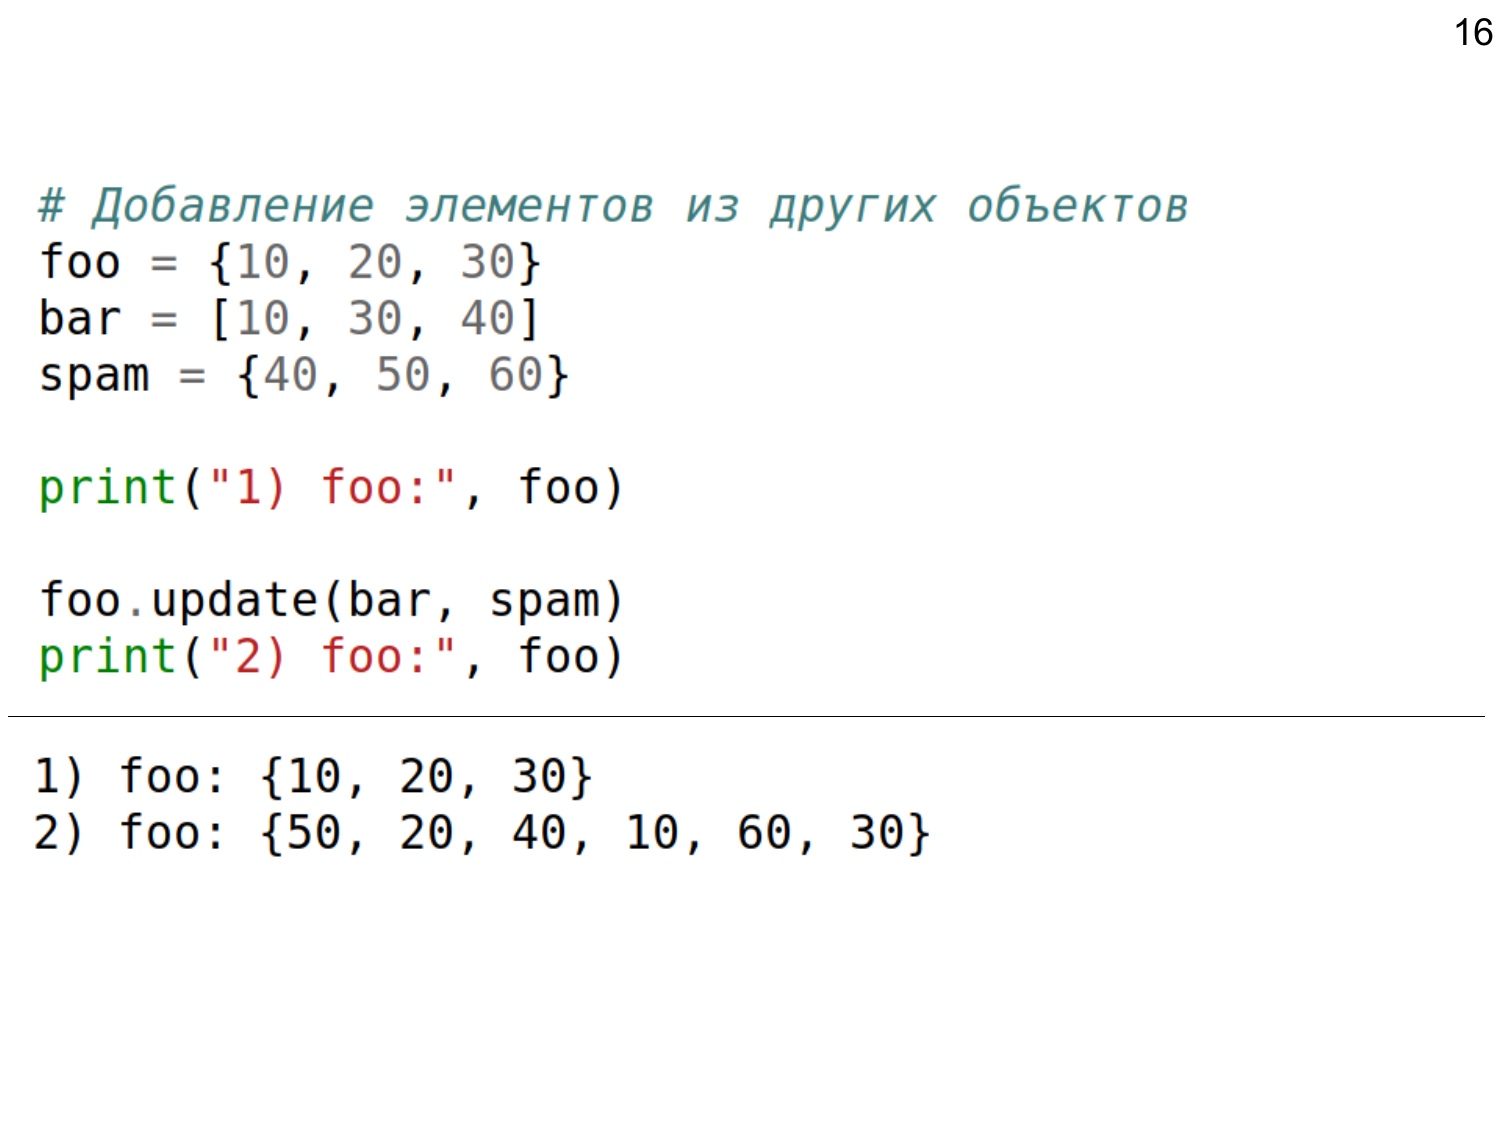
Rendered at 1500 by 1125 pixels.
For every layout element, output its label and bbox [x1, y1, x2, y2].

picture [20, 744, 940, 874]
picture [25, 175, 1209, 696]
